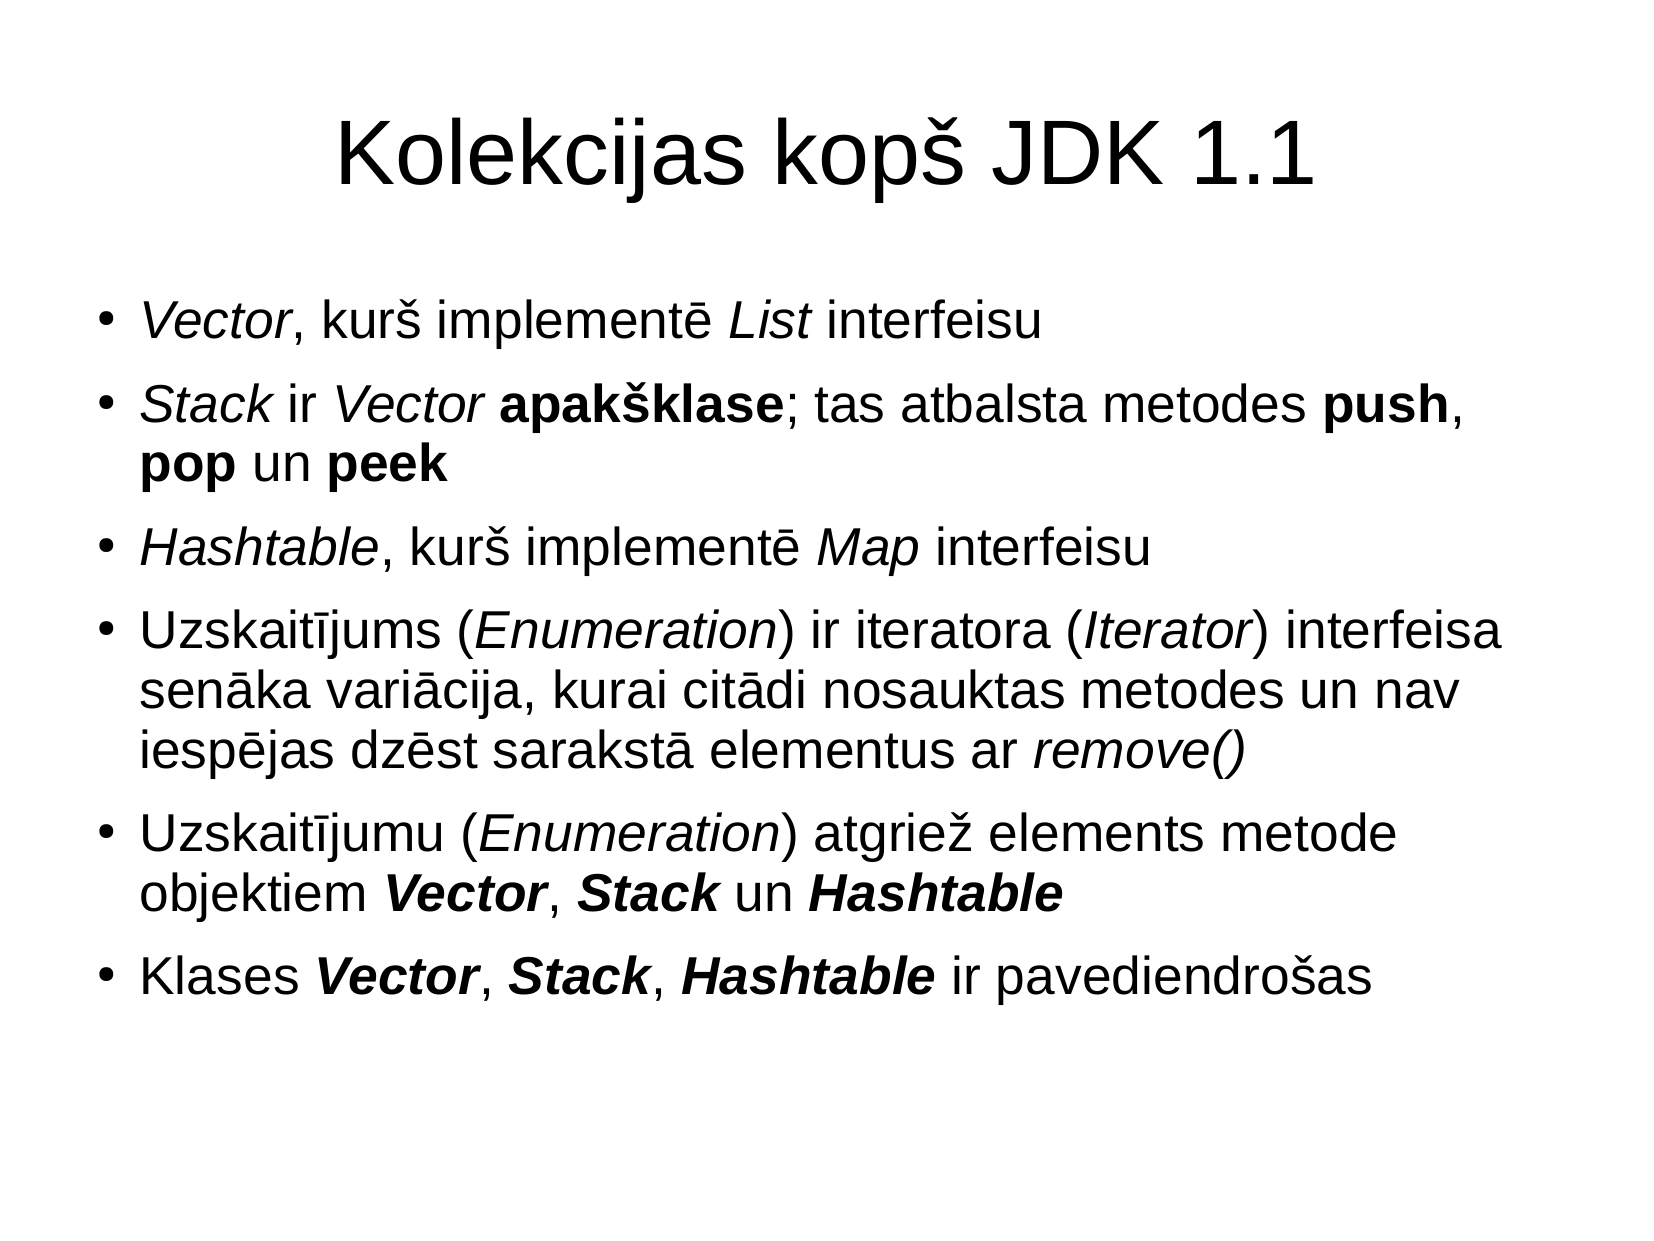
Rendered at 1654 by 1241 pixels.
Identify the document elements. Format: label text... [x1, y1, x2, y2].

title Kolekcijas kopš JDK 1.1 [82, 49, 1571, 257]
list Vector, kurš implementē List interfeisu Stack ir Vector apakšklase; tas atbalsta metodes push, pop un peek Hashtable, kurš implementē Map interfeisu Uzskaitījums (Enumeration) ir iteratora (Iterator) interfeisa senāka variācija, kurai citādi nosauktas metodes un nav iespējas dzēst sarakstā elementus ar remove() Uzskaitījumu (Enumeration) atgriež elements metode objektiem Vector, Stack un Hashtable Klases Vector, Stack, Hashtable ir pavediendrošas [82, 290, 1538, 1010]
